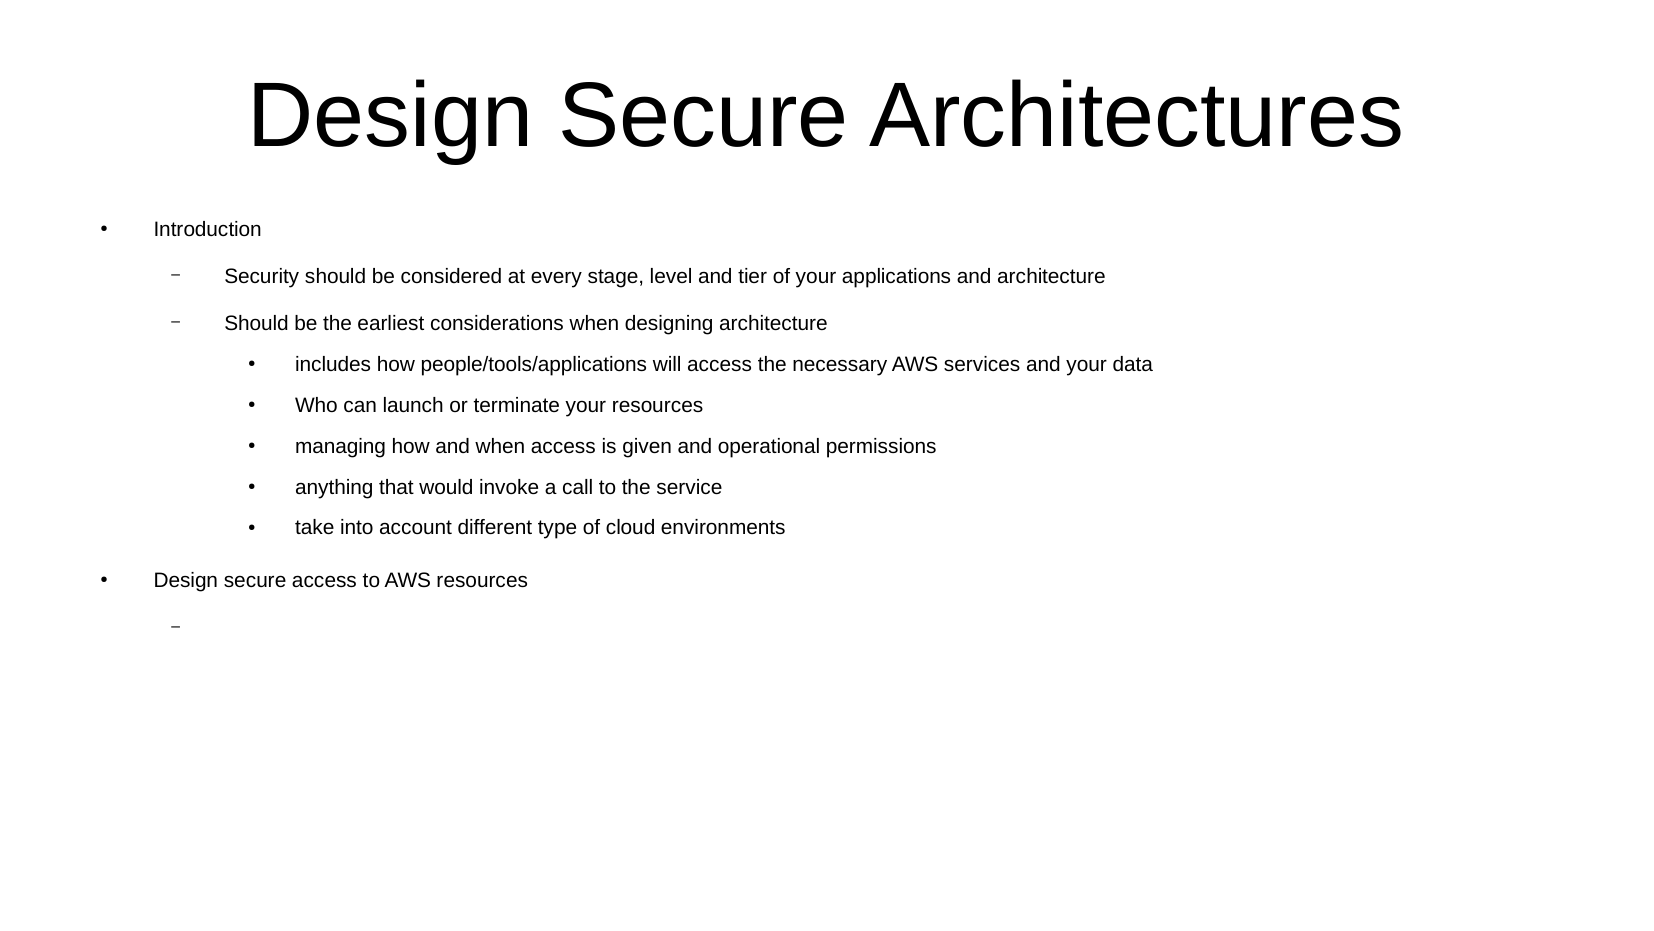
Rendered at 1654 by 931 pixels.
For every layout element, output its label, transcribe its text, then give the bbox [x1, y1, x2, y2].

list Introduction Security should be considered at every stage, level and tier of your applications and architecture Should be the earliest considerations when designing architecture includes how people/tools/applications will access the necessary AWS services and your data Who can launch or terminate your resources managing how and when access is given and operational permissions anything that would invoke a call to the service take into account different type of cloud environments Design secure access to AWS resources [82, 217, 1571, 758]
title Design Secure Architectures [82, 37, 1571, 193]
